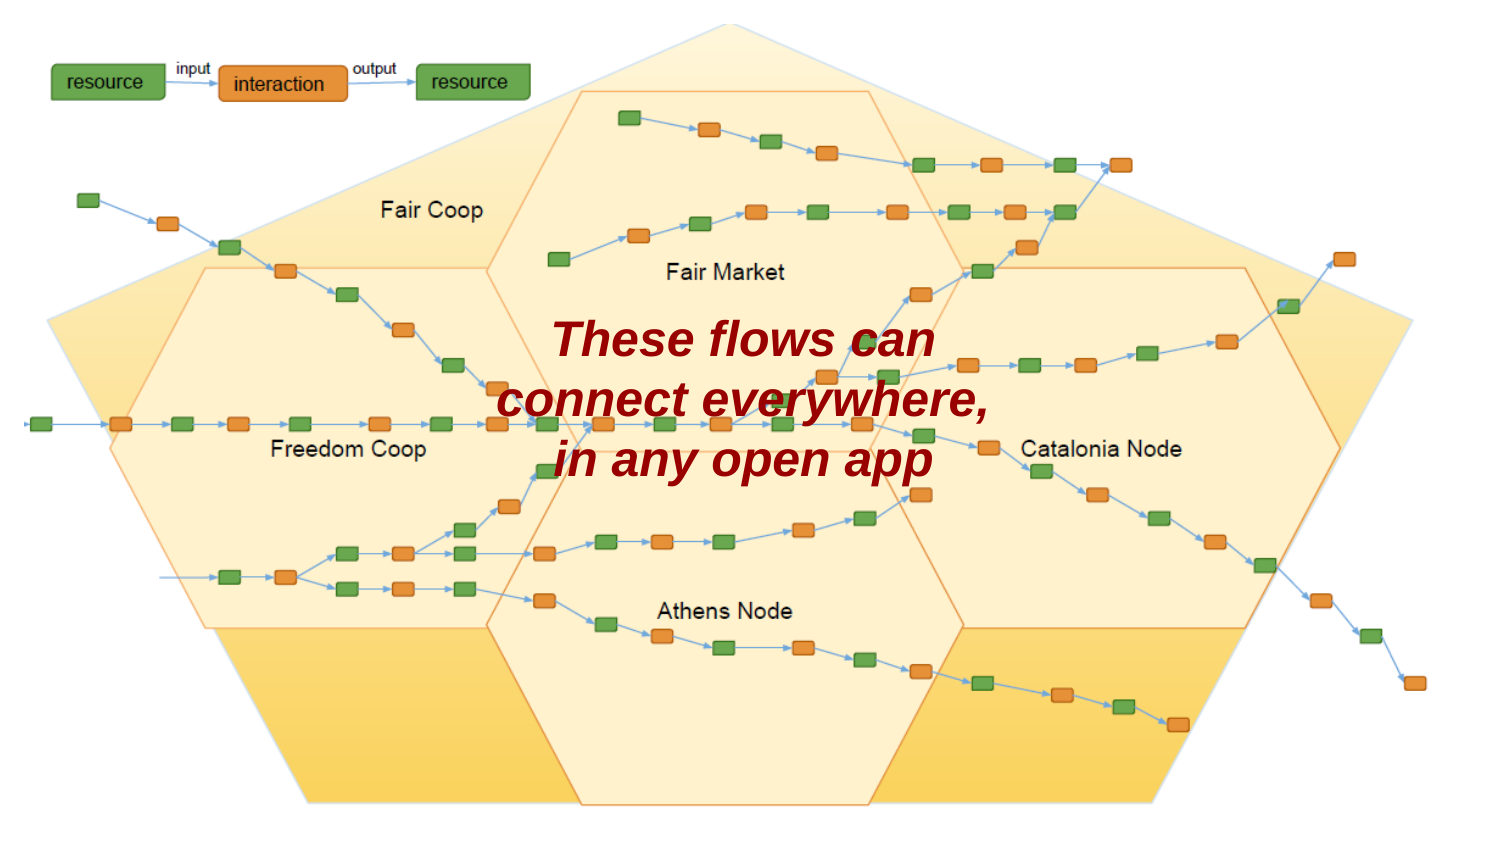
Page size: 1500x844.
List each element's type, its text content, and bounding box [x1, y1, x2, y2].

text_box These flows can connect everywhere, in any open app [475, 291, 1012, 531]
picture [24, 24, 1436, 819]
